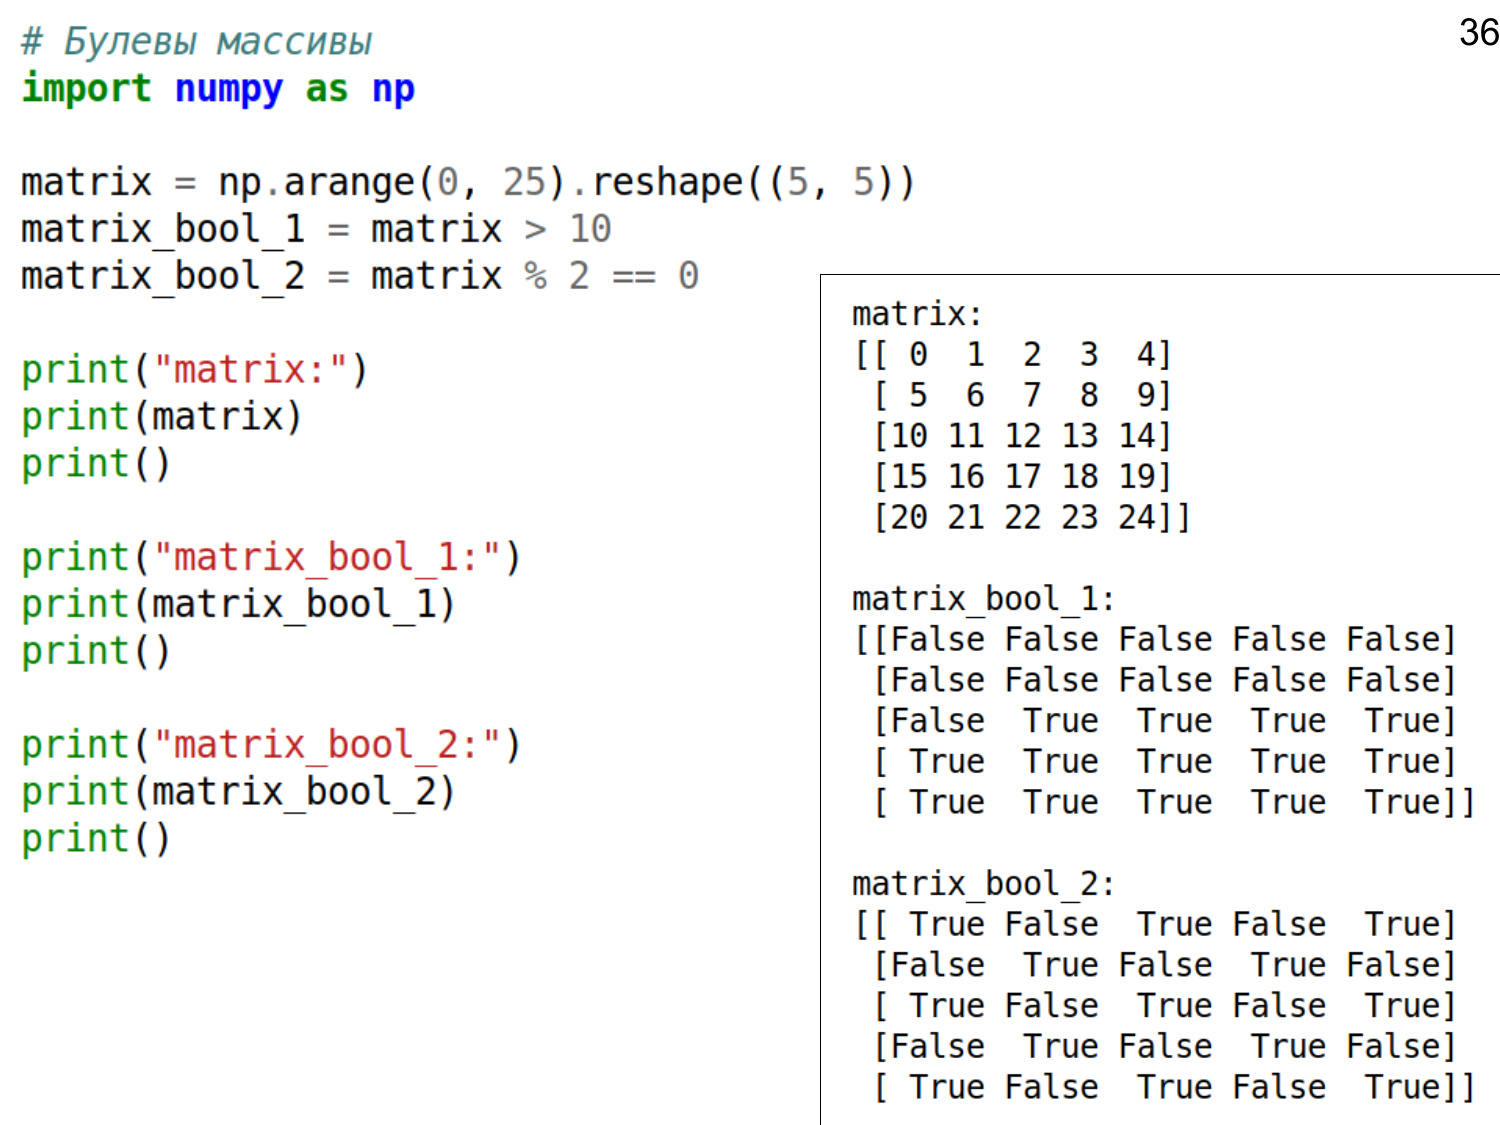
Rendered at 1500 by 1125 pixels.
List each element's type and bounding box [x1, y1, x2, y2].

picture [821, 275, 1485, 1115]
picture [10, 14, 925, 873]
